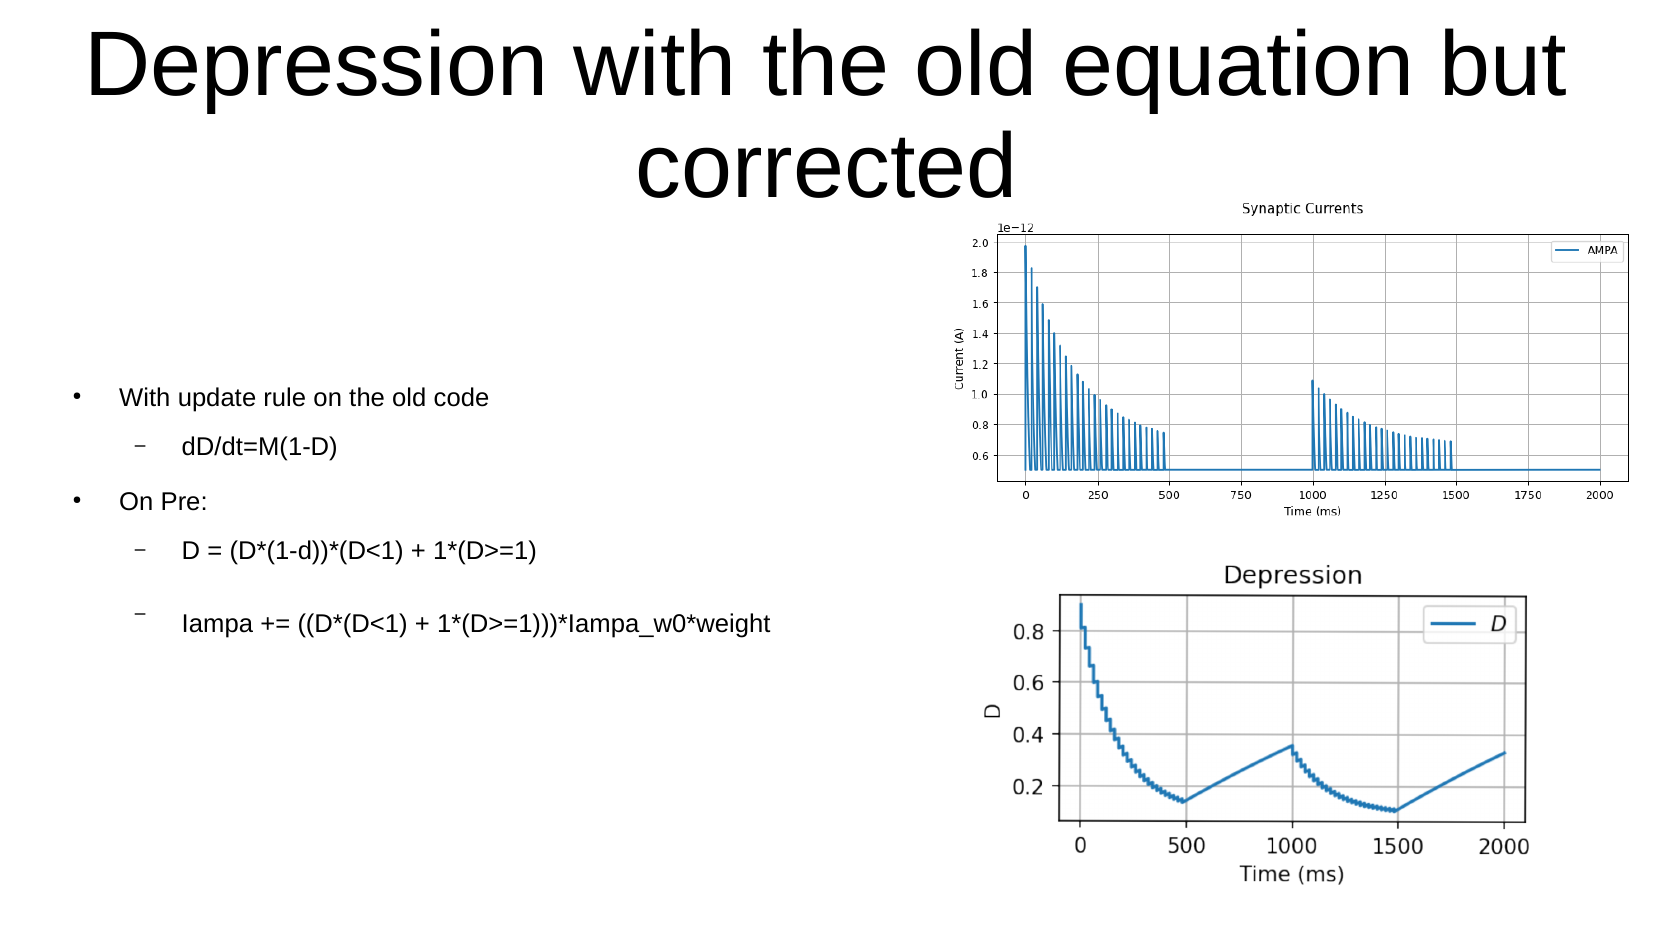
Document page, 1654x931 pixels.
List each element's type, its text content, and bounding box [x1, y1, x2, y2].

list With update rule on the old code dD/dt=M(1-D) On Pre: D = (D*(1-d))*(D<1) + 1*(D>=1) Iampa += ((D*(D<1) + 1*(D>=1)))*Iampa_w0*weight [56, 382, 1291, 646]
picture [946, 194, 1636, 526]
picture [967, 548, 1546, 901]
title Depression with the old equation but corrected [82, 12, 1571, 218]
